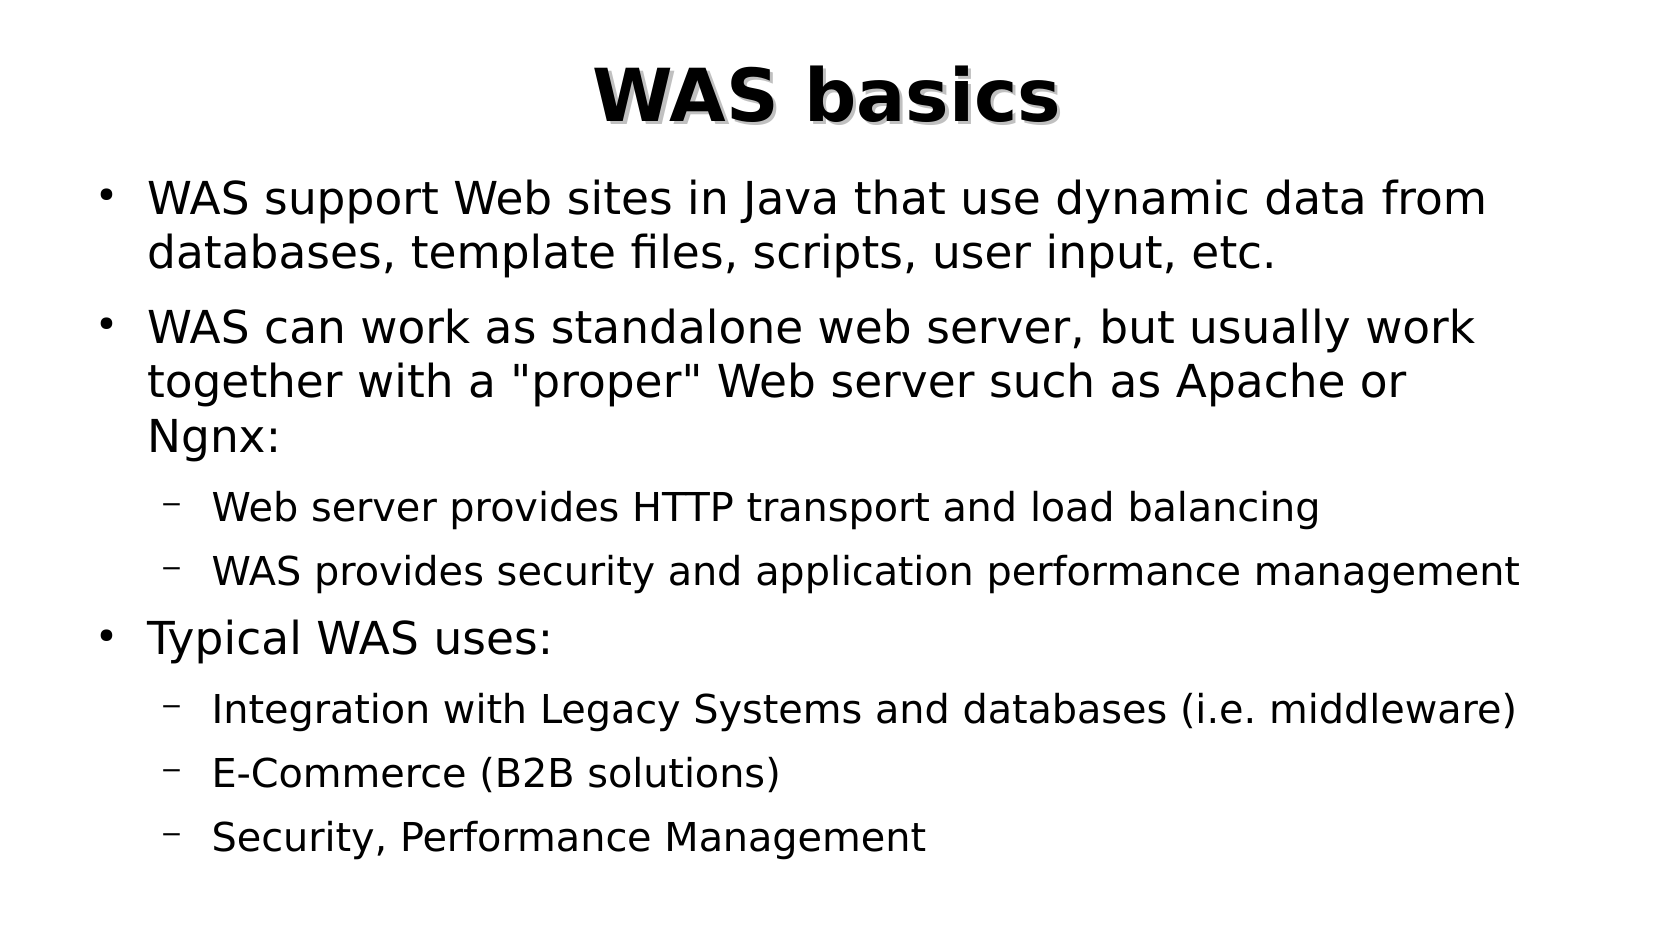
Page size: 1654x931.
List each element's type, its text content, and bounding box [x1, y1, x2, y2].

title WAS basics [82, 37, 1571, 147]
list WAS support Web sites in Java that use dynamic data from databases, template files, scripts, user input, etc. WAS can work as standalone web server, but usually work together with a "proper" Web server such as Apache or Ngnx: Web server provides HTTP transport and load balancing WAS provides security and application performance management Typical WAS uses: Integration with Legacy Systems and databases (i.e. middleware) E-Commerce (B2B solutions) Security, Performance Management [82, 168, 1538, 889]
